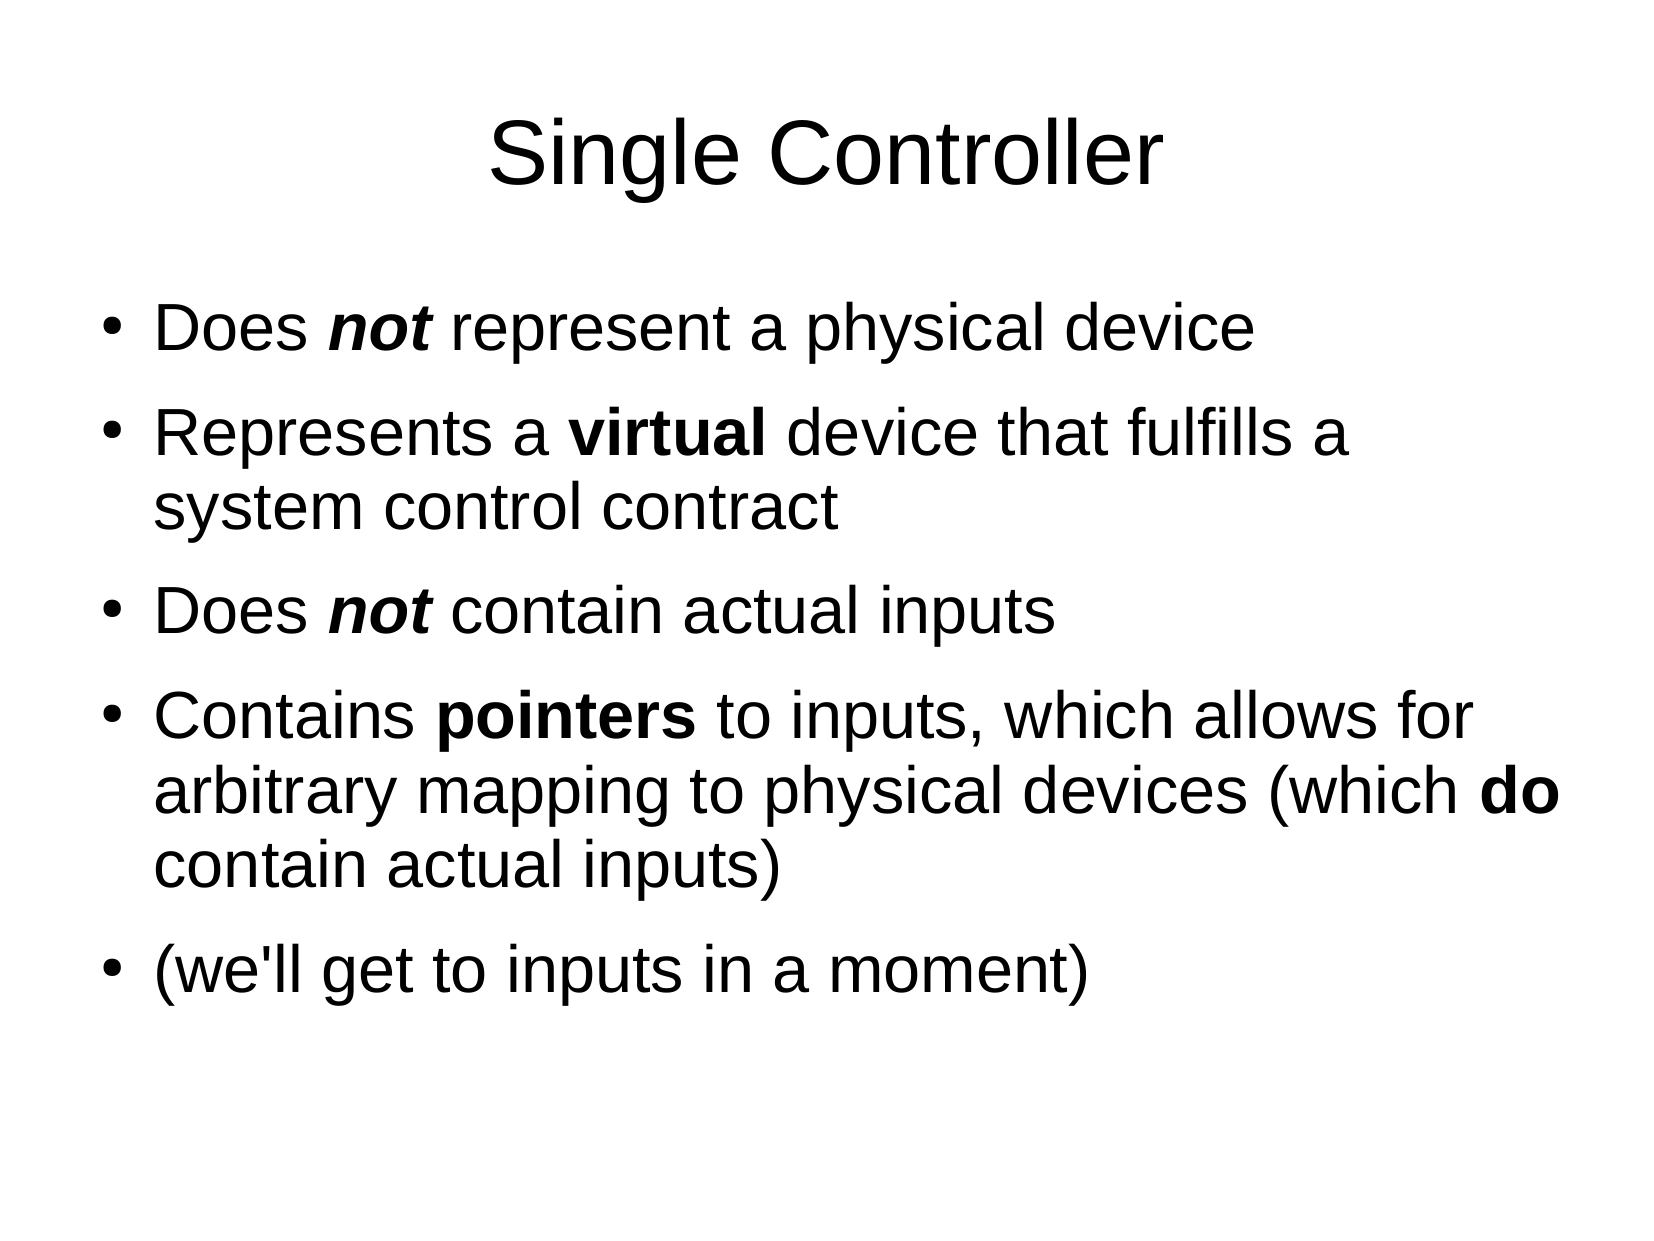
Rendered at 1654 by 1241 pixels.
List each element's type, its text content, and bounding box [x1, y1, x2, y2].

list Does not represent a physical device Represents a virtual device that fulfills a system control contract Does not contain actual inputs Contains pointers to inputs, which allows for arbitrary mapping to physical devices (which do contain actual inputs) (we'll get to inputs in a moment) [82, 290, 1571, 1094]
title Single Controller [82, 49, 1571, 257]
